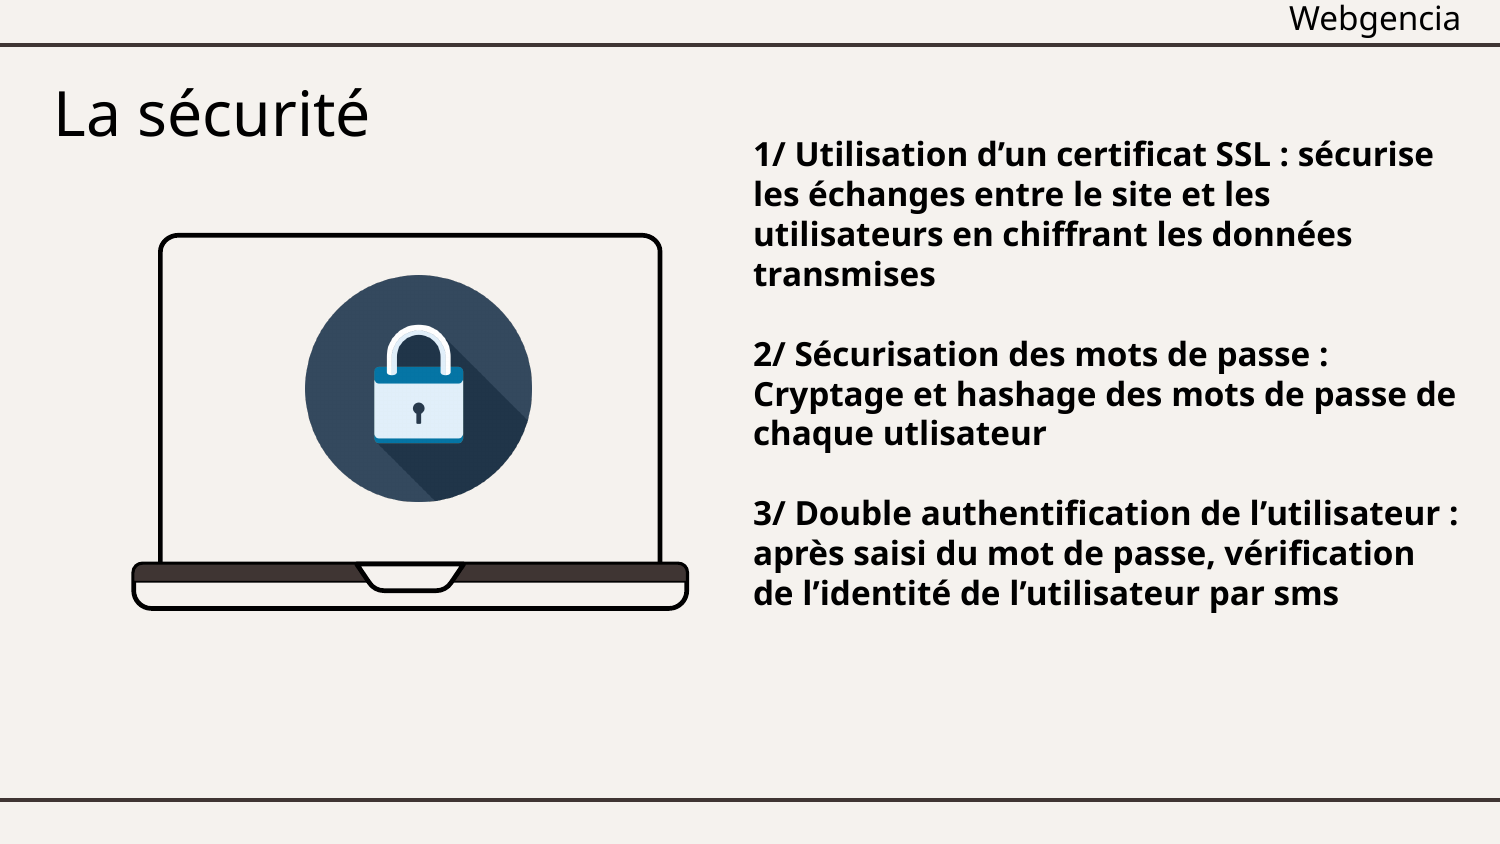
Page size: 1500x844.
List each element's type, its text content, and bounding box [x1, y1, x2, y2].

title La sécurité [38, 59, 1477, 163]
text_box [133, 563, 687, 591]
text_box 1/ Utilisation d’un certificat SSL : sécurise les échanges entre le site et les utilisateurs en chiffrant les données transmises 2/ Sécurisation des mots de passe : Cryptage et hashage des mots de passe de chaque utlisateur 3/ Double authentification de l’utilisateur : après saisi du mot de passe, vérification de l’identité de l’utilisateur par sms [738, 118, 1477, 650]
picture [305, 275, 532, 502]
text_box Webgencia [1250, 0, 1500, 42]
